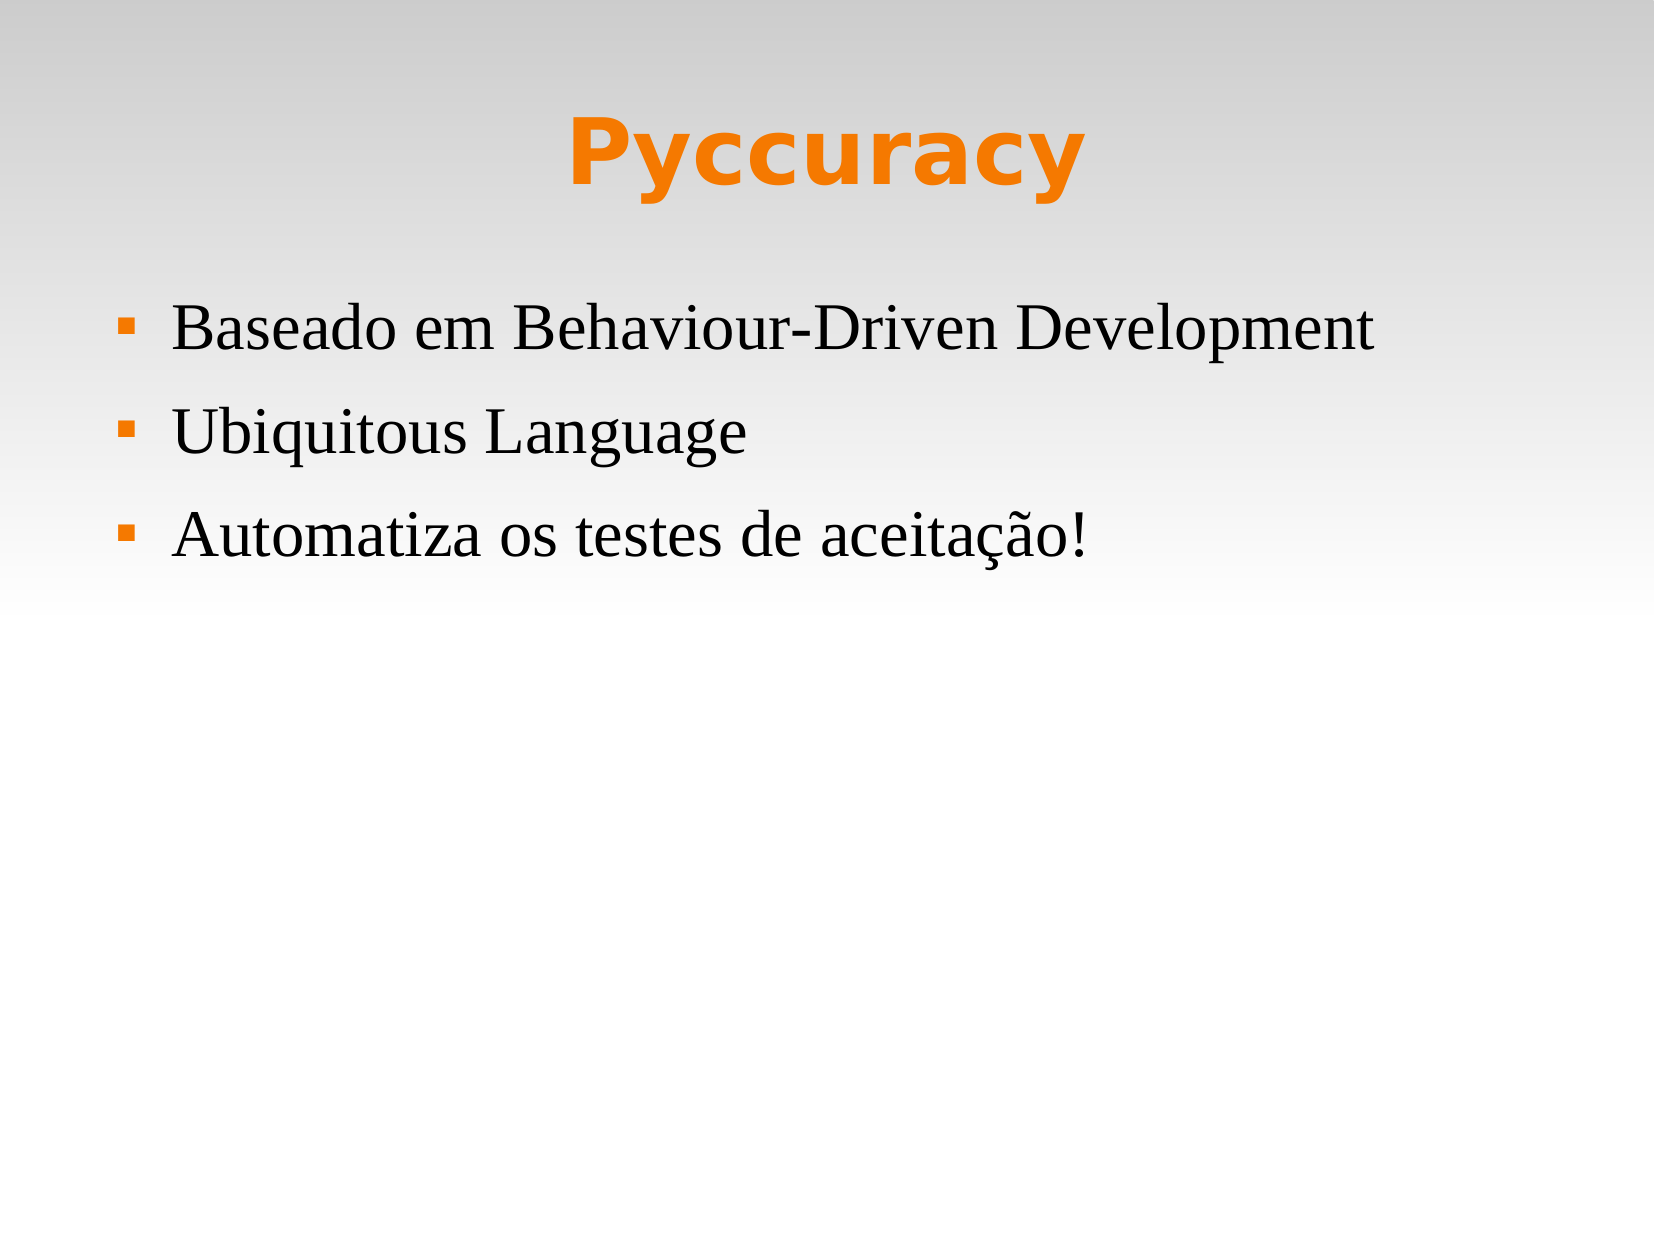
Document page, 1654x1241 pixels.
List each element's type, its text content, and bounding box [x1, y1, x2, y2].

list Baseado em Behaviour-Driven Development Ubiquitous Language Automatiza os testes de aceitação! [82, 290, 1571, 1094]
title Pyccuracy [82, 56, 1571, 250]
